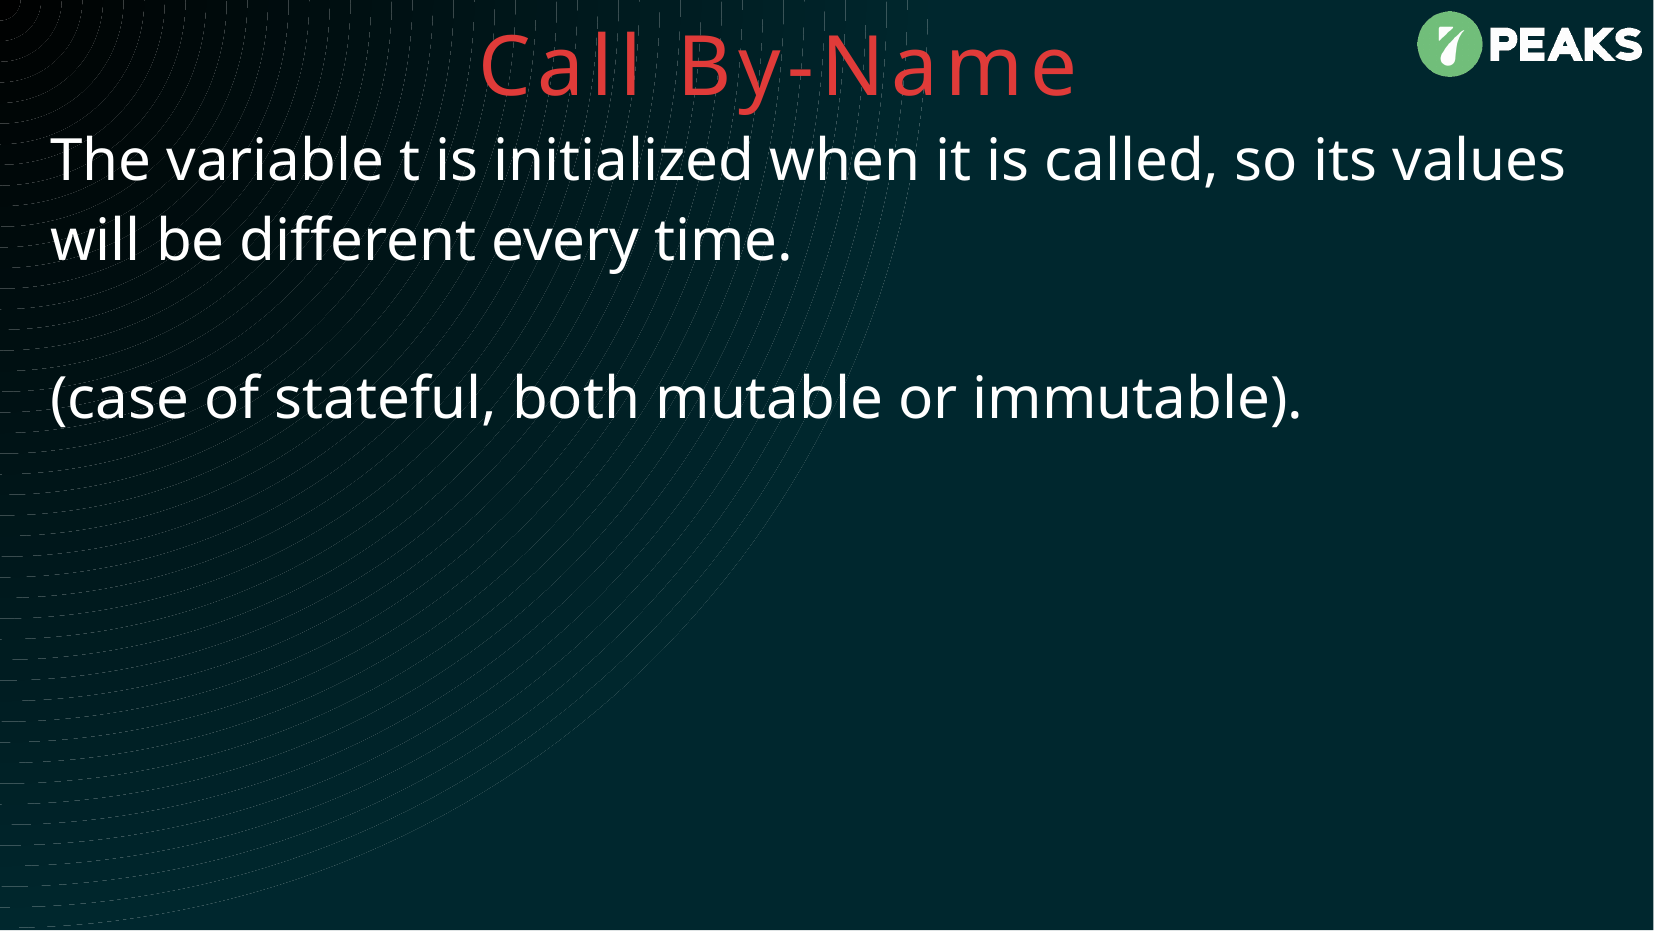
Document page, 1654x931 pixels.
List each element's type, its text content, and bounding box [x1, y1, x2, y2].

text_box Call By-Name [463, 0, 1190, 111]
picture [1417, 11, 1642, 77]
text_box The variable t is initialized when it is called, so its values will be different every time. (case of stateful, both mutable or immutable). [35, 111, 1619, 820]
